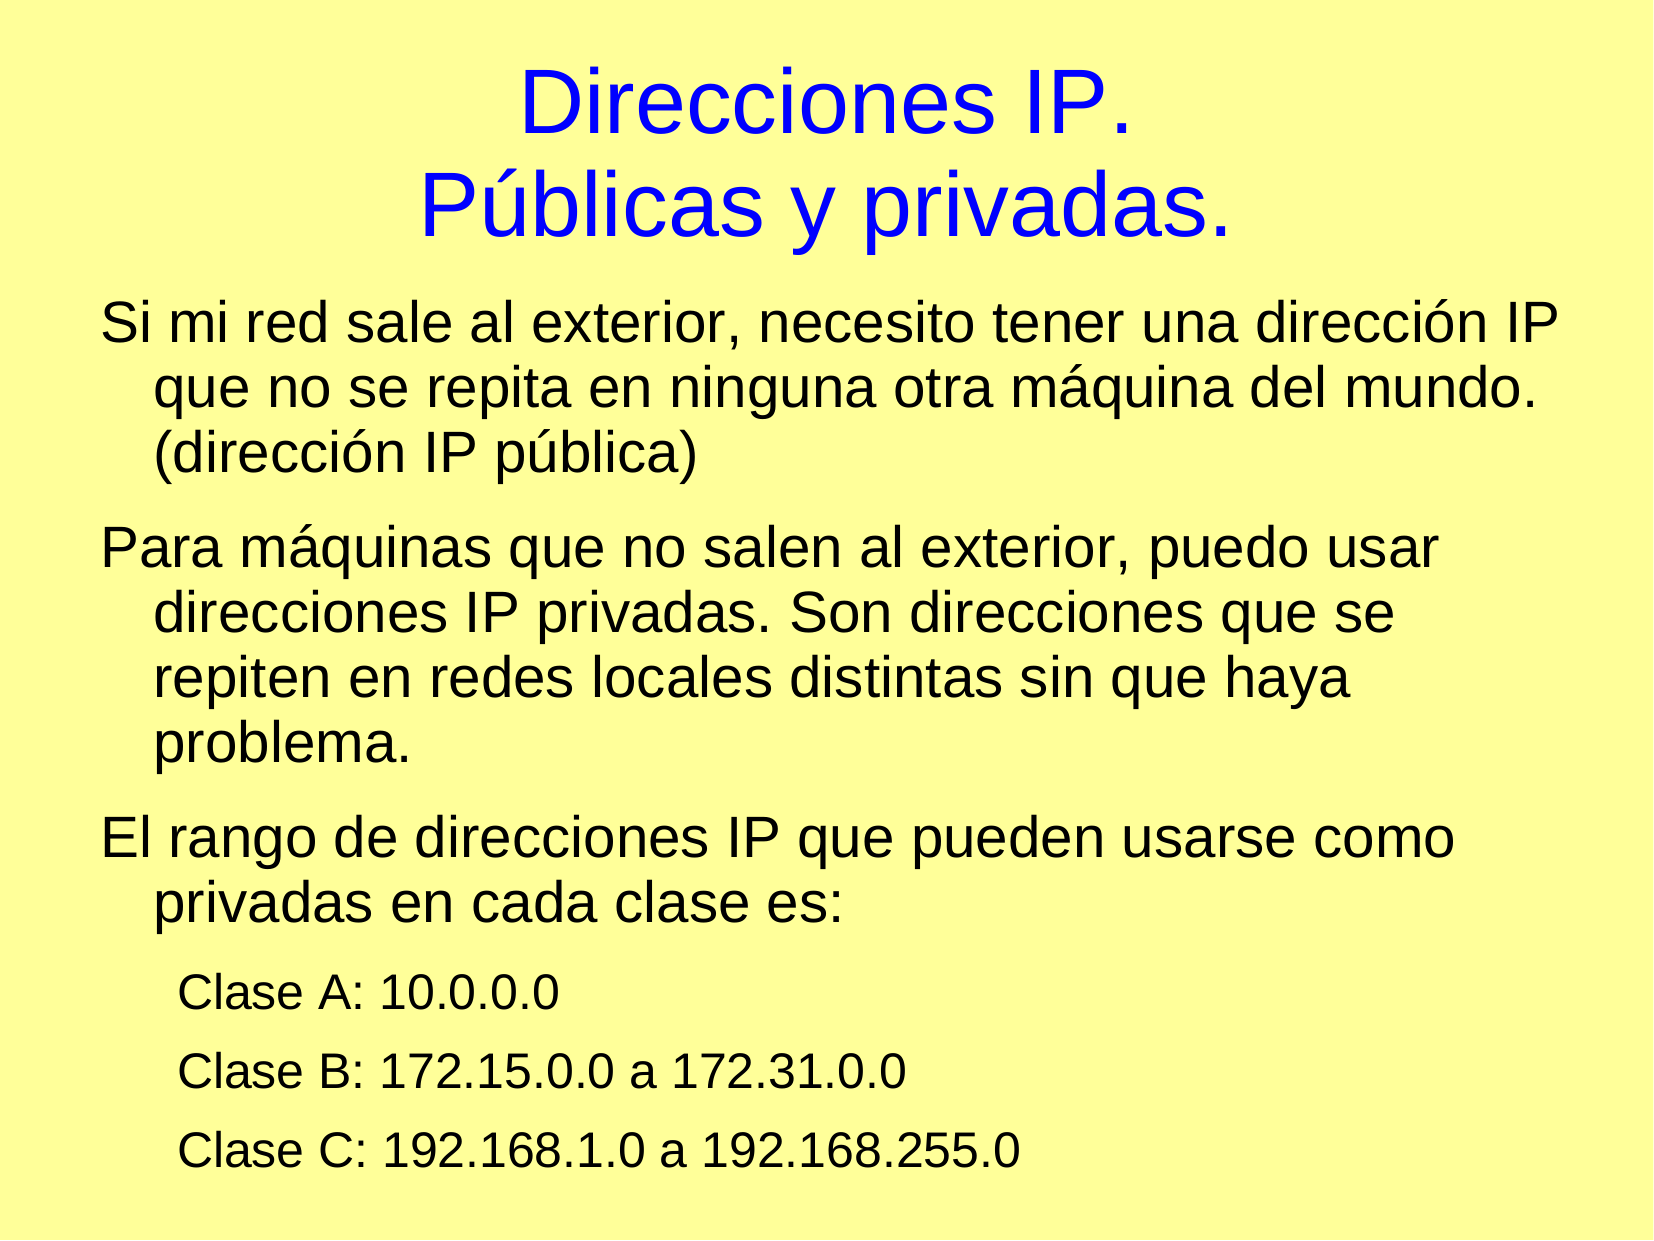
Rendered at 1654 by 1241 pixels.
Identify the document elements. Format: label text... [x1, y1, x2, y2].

list Si mi red sale al exterior, necesito tener una dirección IP que no se repita en ninguna otra máquina del mundo. (dirección IP pública) Para máquinas que no salen al exterior, puedo usar direcciones IP privadas. Son direcciones que se repiten en redes locales distintas sin que haya problema. El rango de direcciones IP que pueden usarse como privadas en cada clase es: Clase A: 10.0.0.0 Clase B: 172.15.0.0 a 172.31.0.0 Clase C: 192.168.1.0 a 192.168.255.0 [82, 290, 1571, 1177]
title Direcciones IP. Públicas y privadas. [82, 50, 1571, 256]
